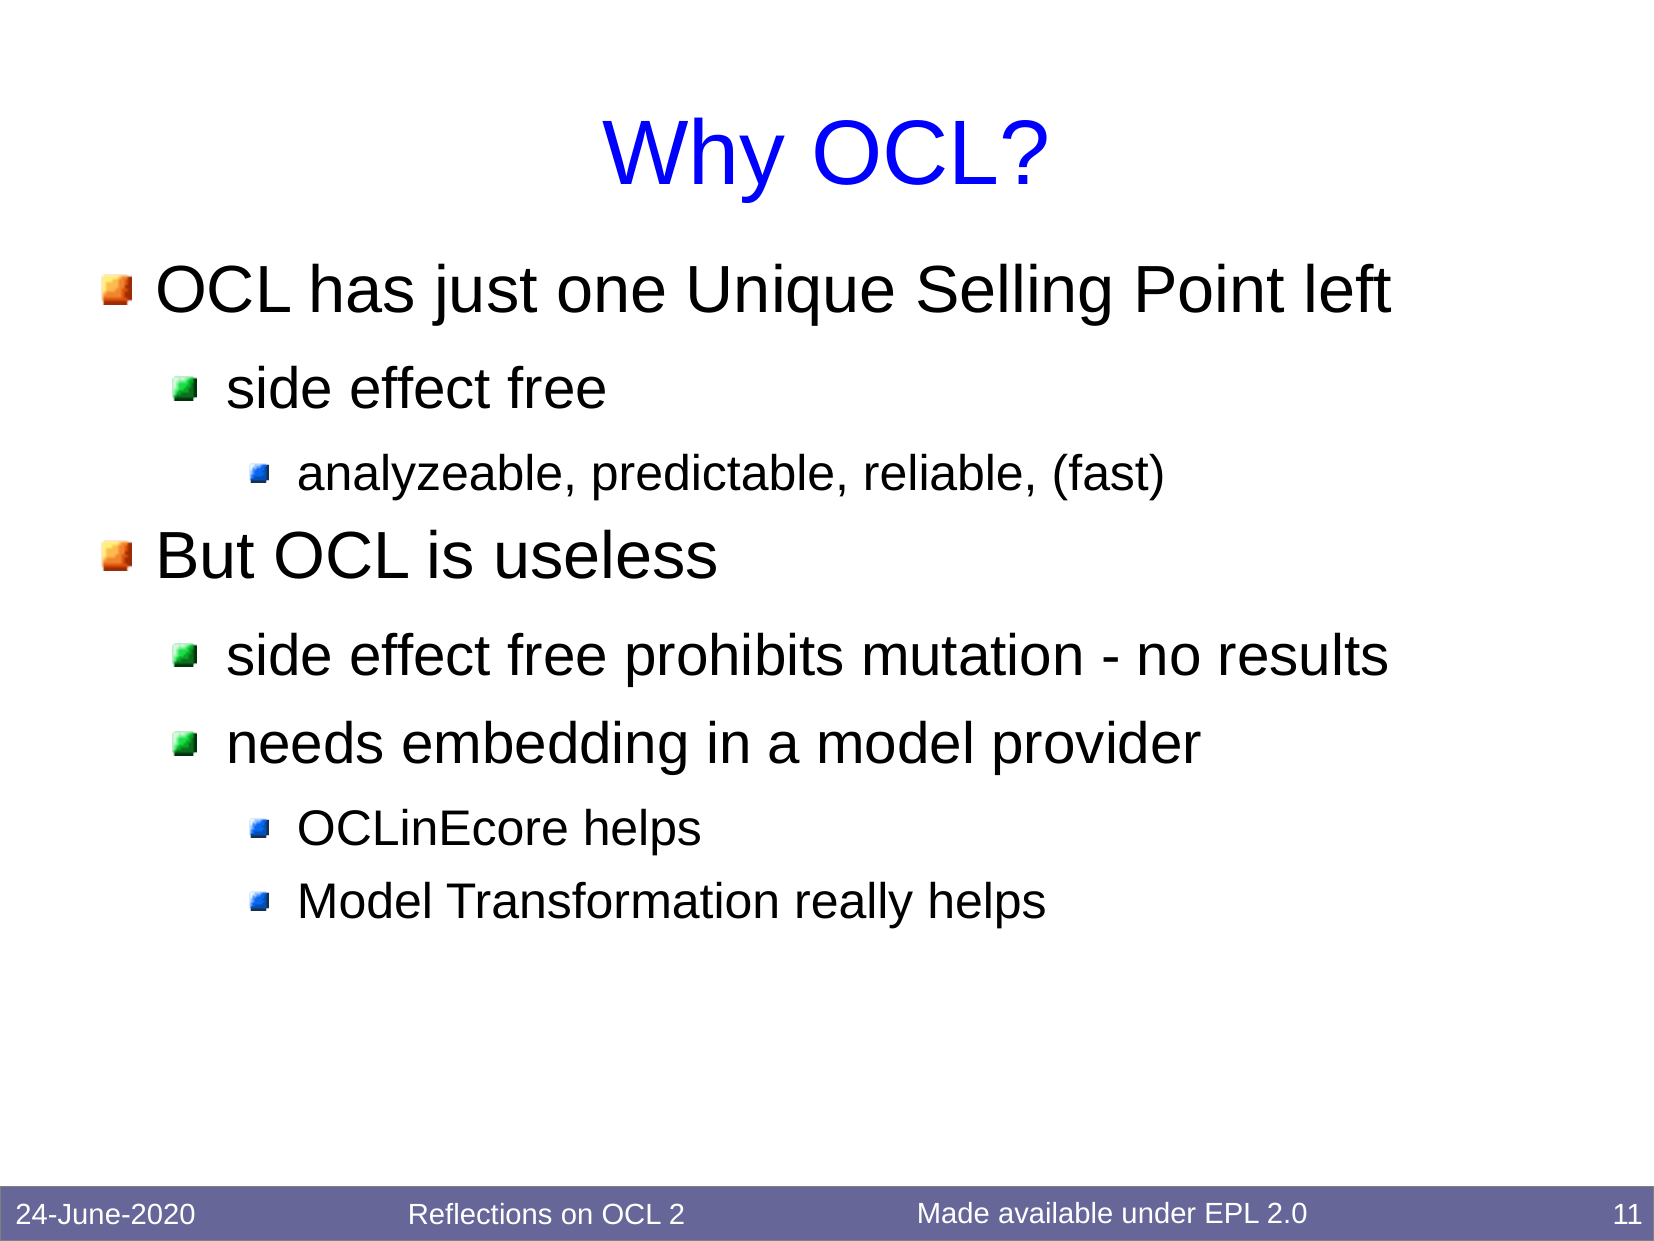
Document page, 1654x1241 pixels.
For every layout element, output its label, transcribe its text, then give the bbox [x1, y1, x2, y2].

list OCL has just one Unique Selling Point left side effect free analyzeable, predictable, reliable, (fast) But OCL is useless side effect free prohibits mutation - no results needs embedding in a model provider OCLinEcore helps Model Transformation really helps [84, 251, 1573, 1147]
title Why OCL? [82, 49, 1571, 257]
